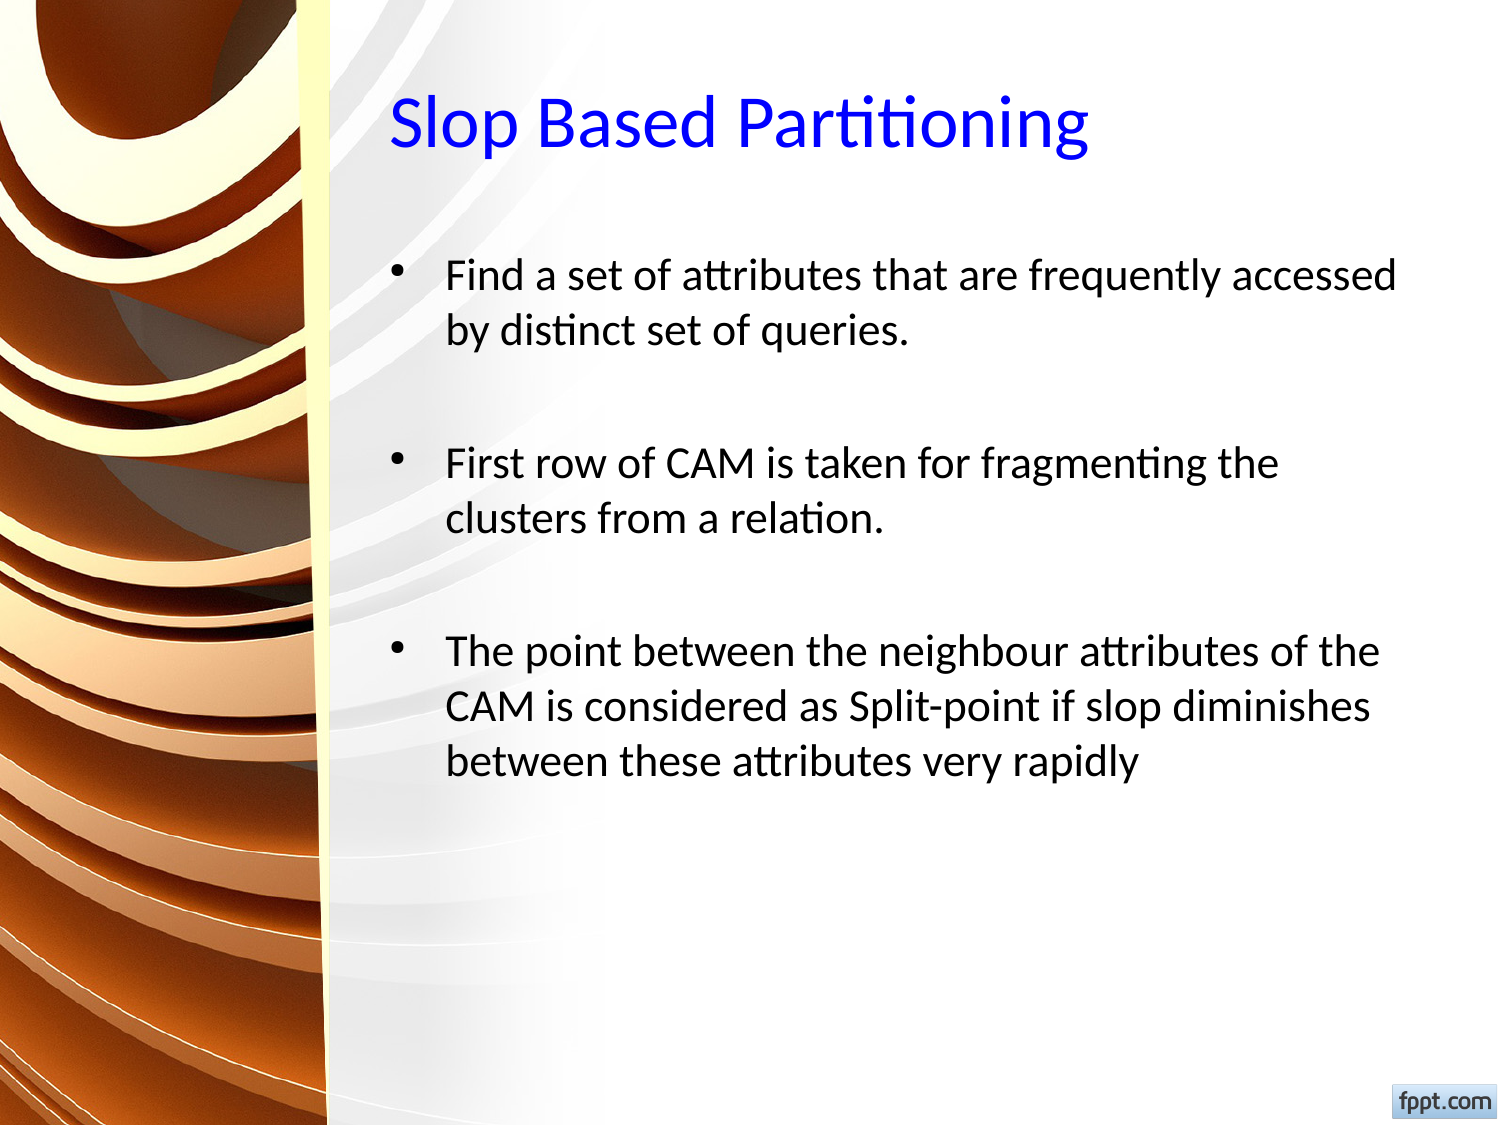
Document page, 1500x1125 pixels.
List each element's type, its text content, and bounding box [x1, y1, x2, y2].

list Find a set of attributes that are frequently accessed by distinct set of queries. First row of CAM is taken for fragmenting the clusters from a relation. The point between the neighbour attributes of the CAM is considered as Split-point if slop diminishes between these attributes very rapidly [374, 236, 1427, 1064]
title Slop Based Partitioning [374, 61, 1427, 174]
picture [0, 0, 1500, 1125]
